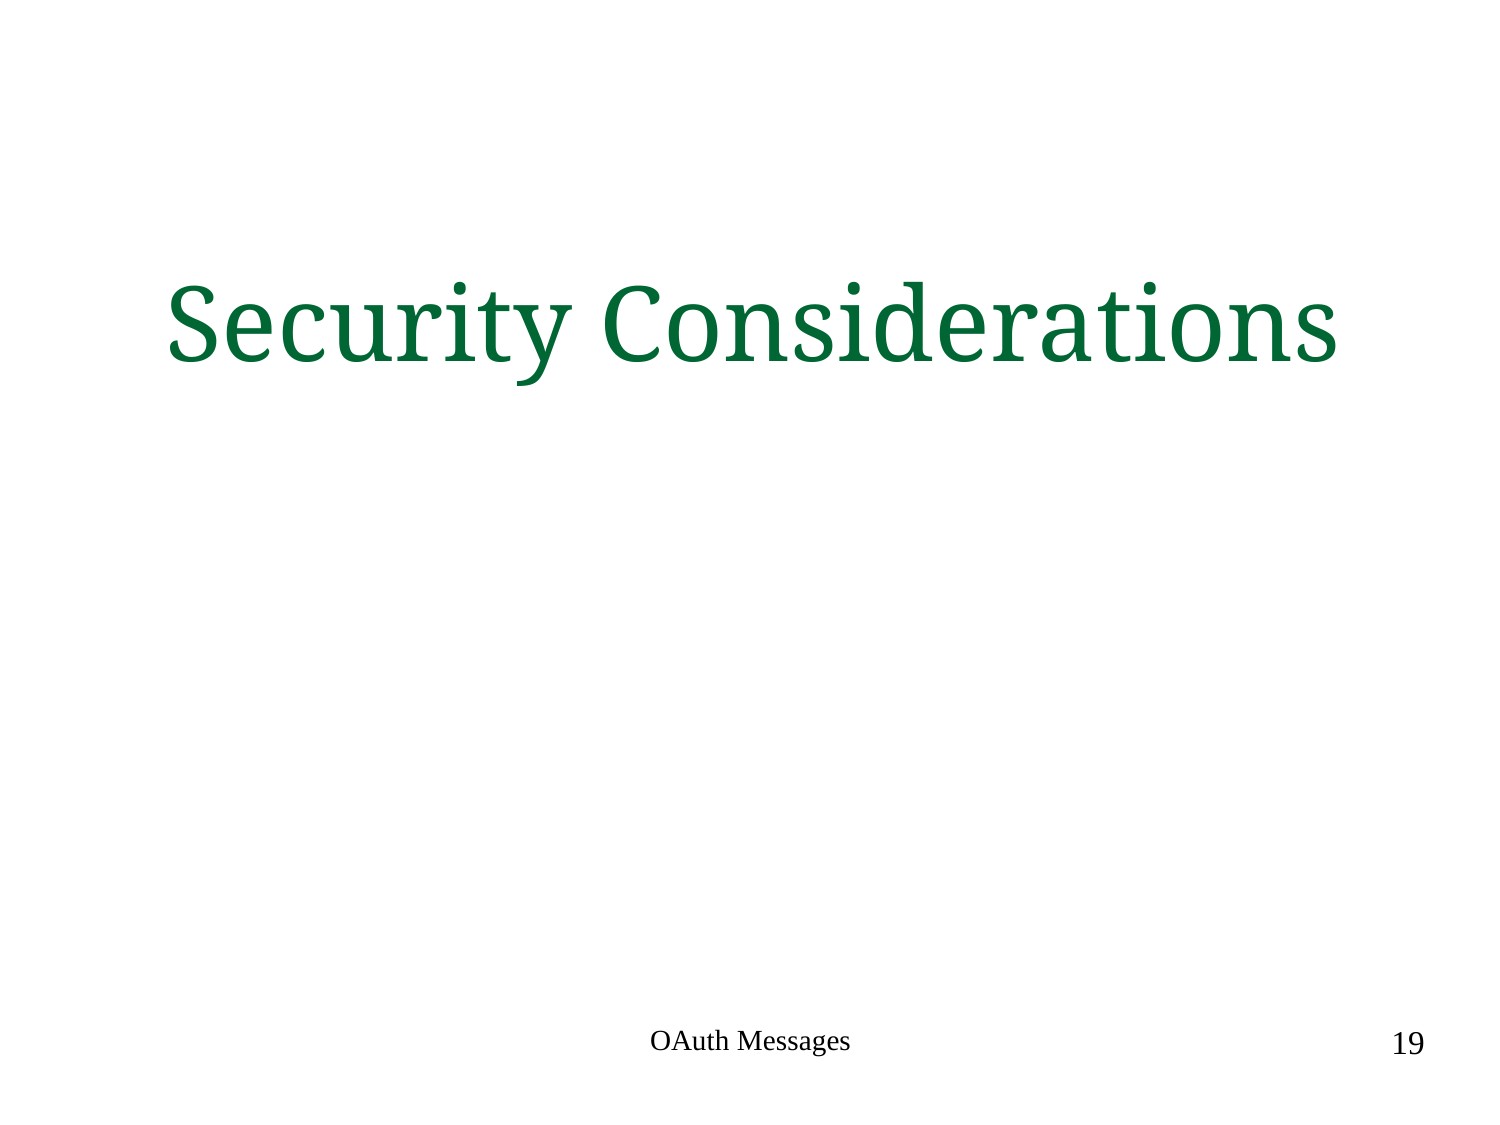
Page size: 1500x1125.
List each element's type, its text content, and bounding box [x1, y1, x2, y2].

title Security Considerations [150, 249, 1401, 538]
